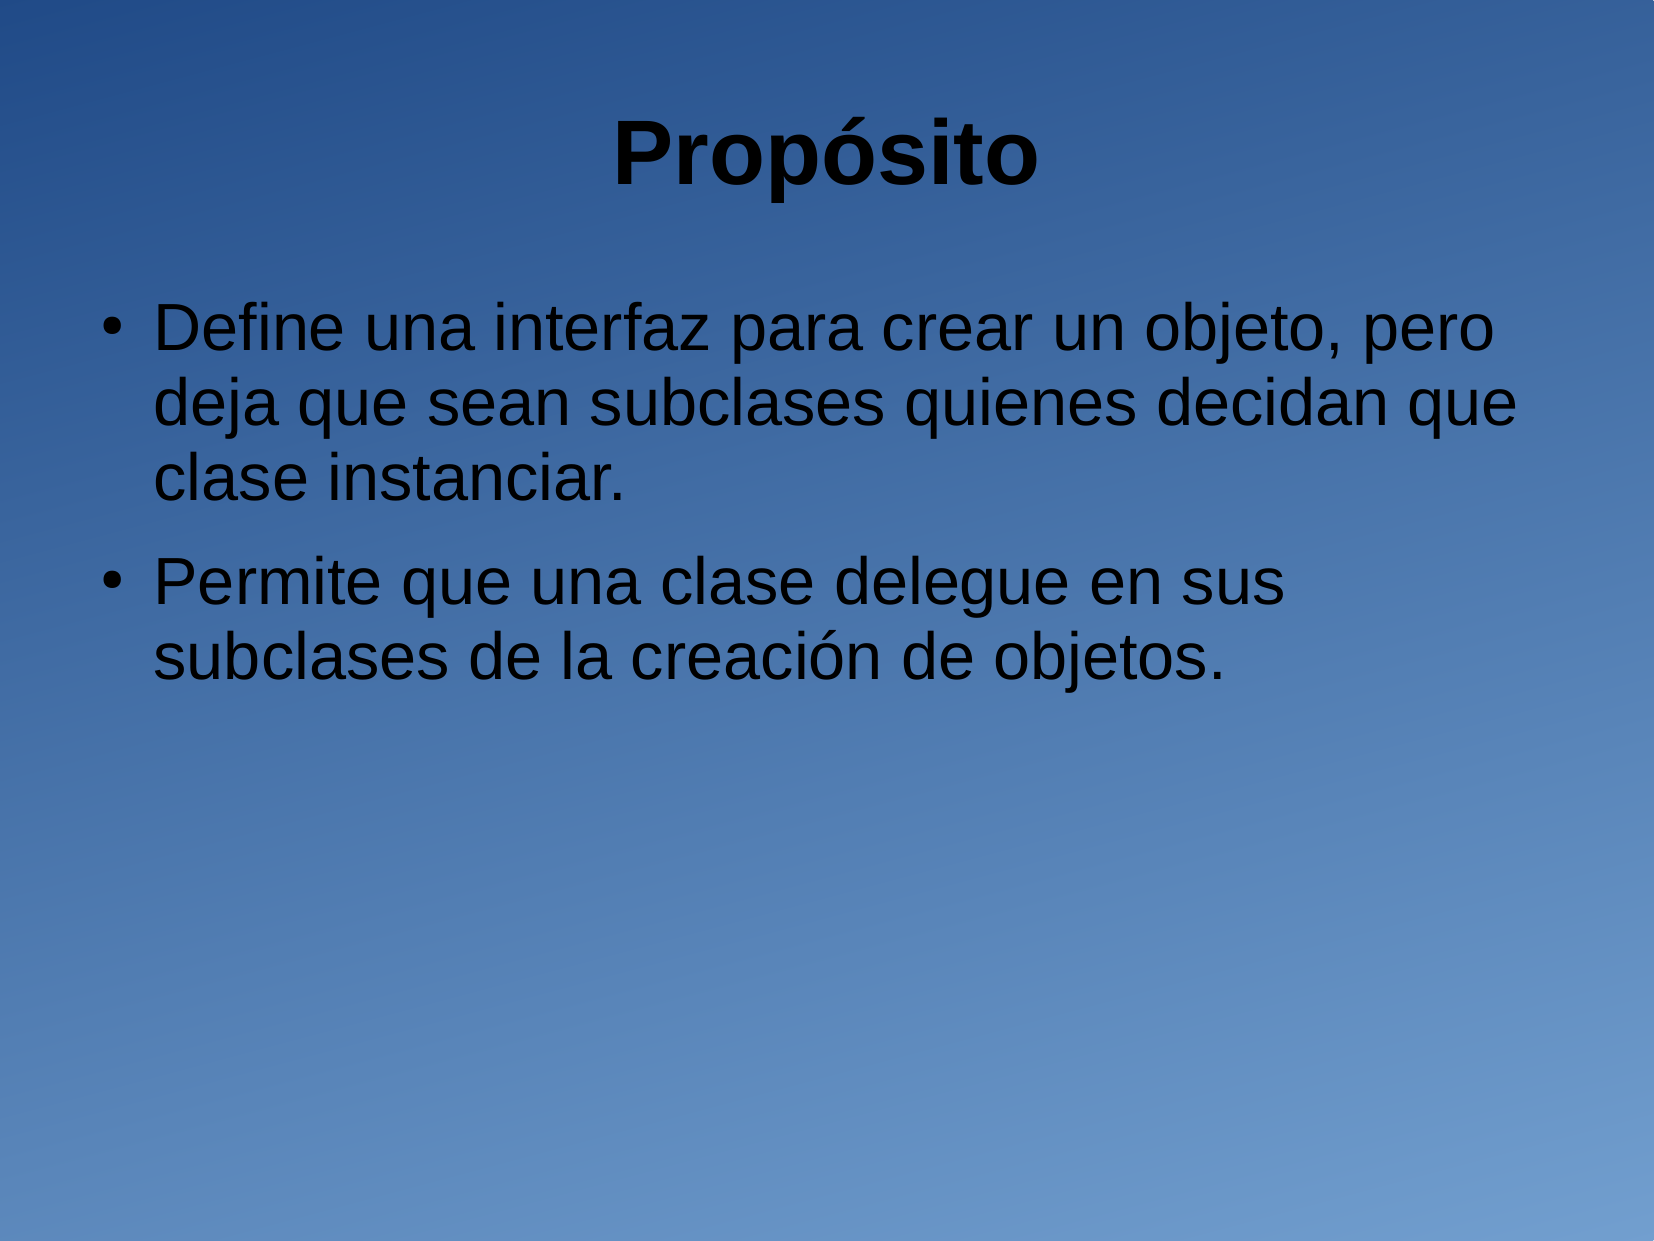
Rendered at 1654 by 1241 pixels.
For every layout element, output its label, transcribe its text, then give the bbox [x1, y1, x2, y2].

list Define una interfaz para crear un objeto, pero deja que sean subclases quienes decidan que clase instanciar. Permite que una clase delegue en sus subclases de la creación de objetos. [82, 290, 1571, 1010]
title Propósito [82, 49, 1571, 257]
